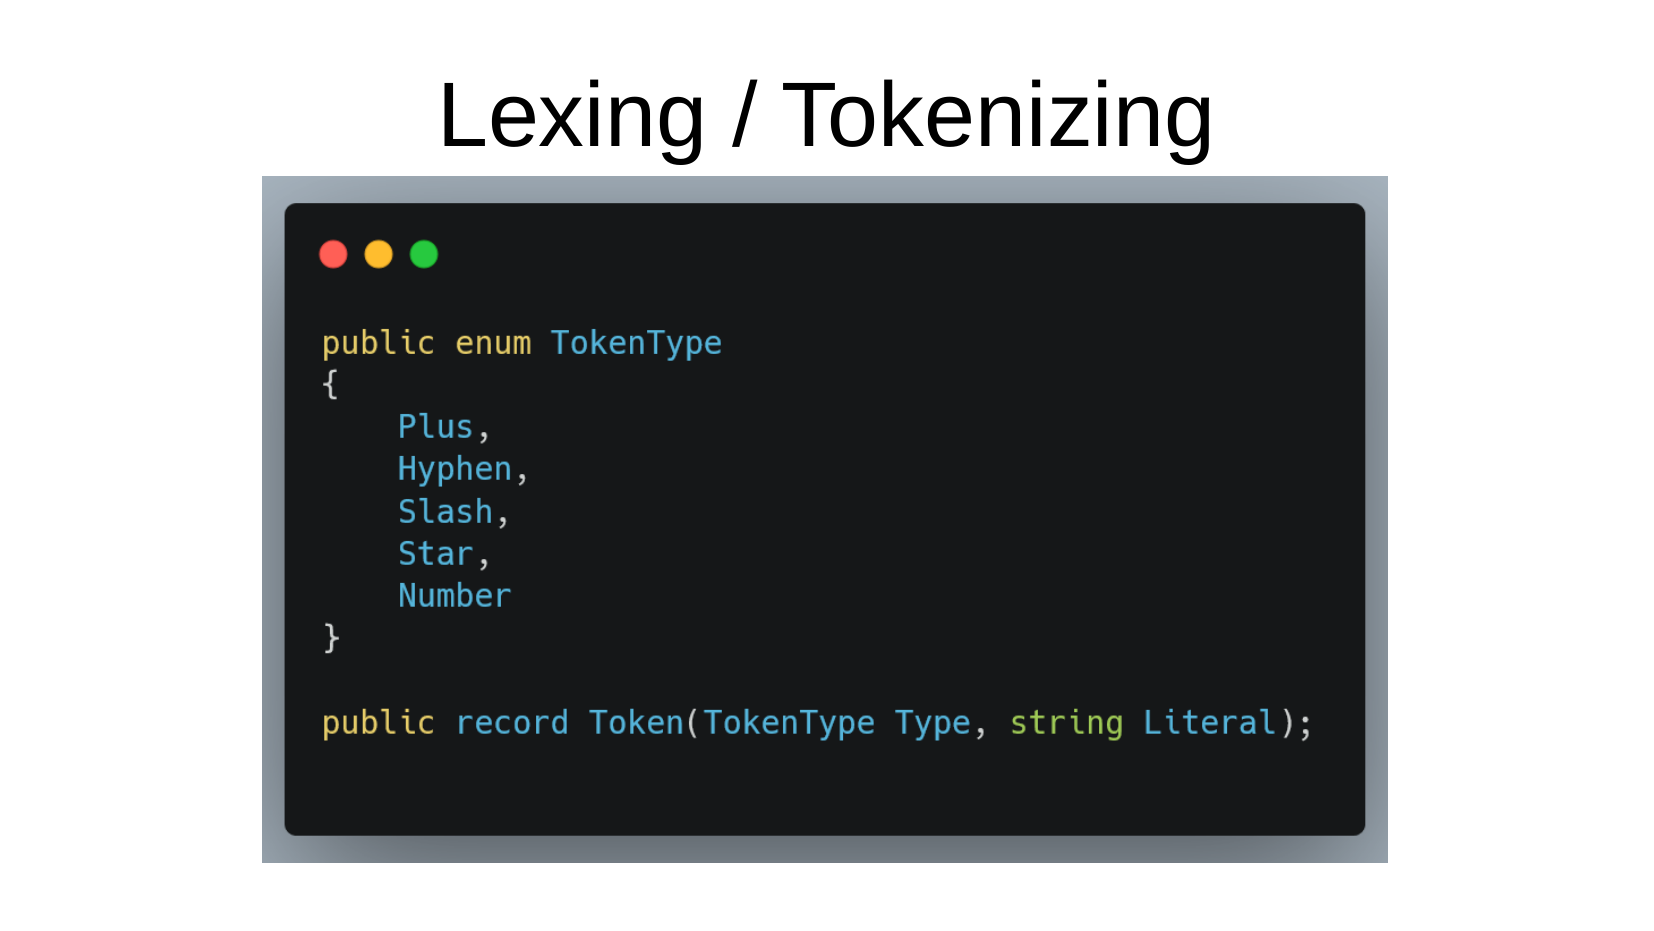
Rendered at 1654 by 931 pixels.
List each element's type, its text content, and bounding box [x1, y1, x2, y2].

picture [262, 176, 1388, 863]
title Lexing / Tokenizing [82, 37, 1571, 193]
